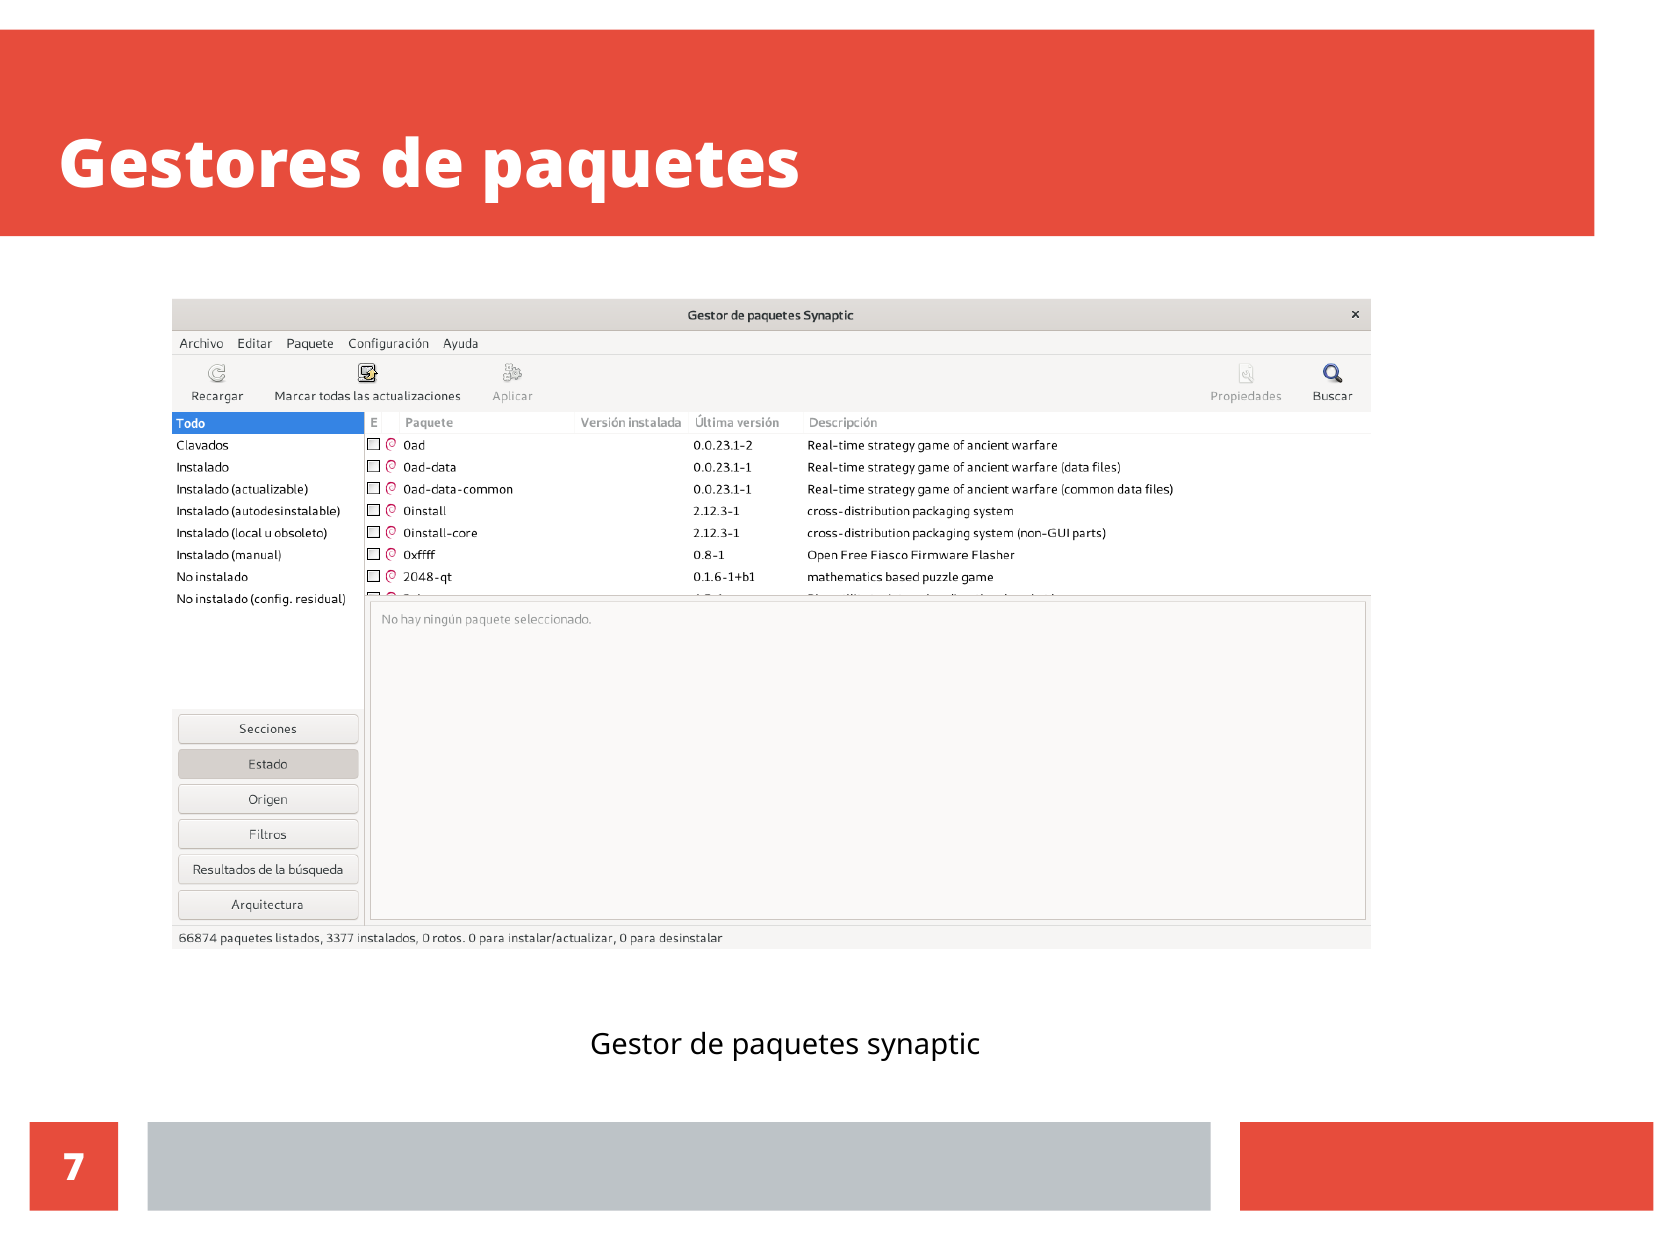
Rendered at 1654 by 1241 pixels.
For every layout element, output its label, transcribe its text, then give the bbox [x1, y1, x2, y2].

title Gestores de paquetes [59, 59, 1595, 207]
picture [172, 298, 1371, 949]
text_box Gestor de paquetes synaptic [366, 1015, 1205, 1065]
